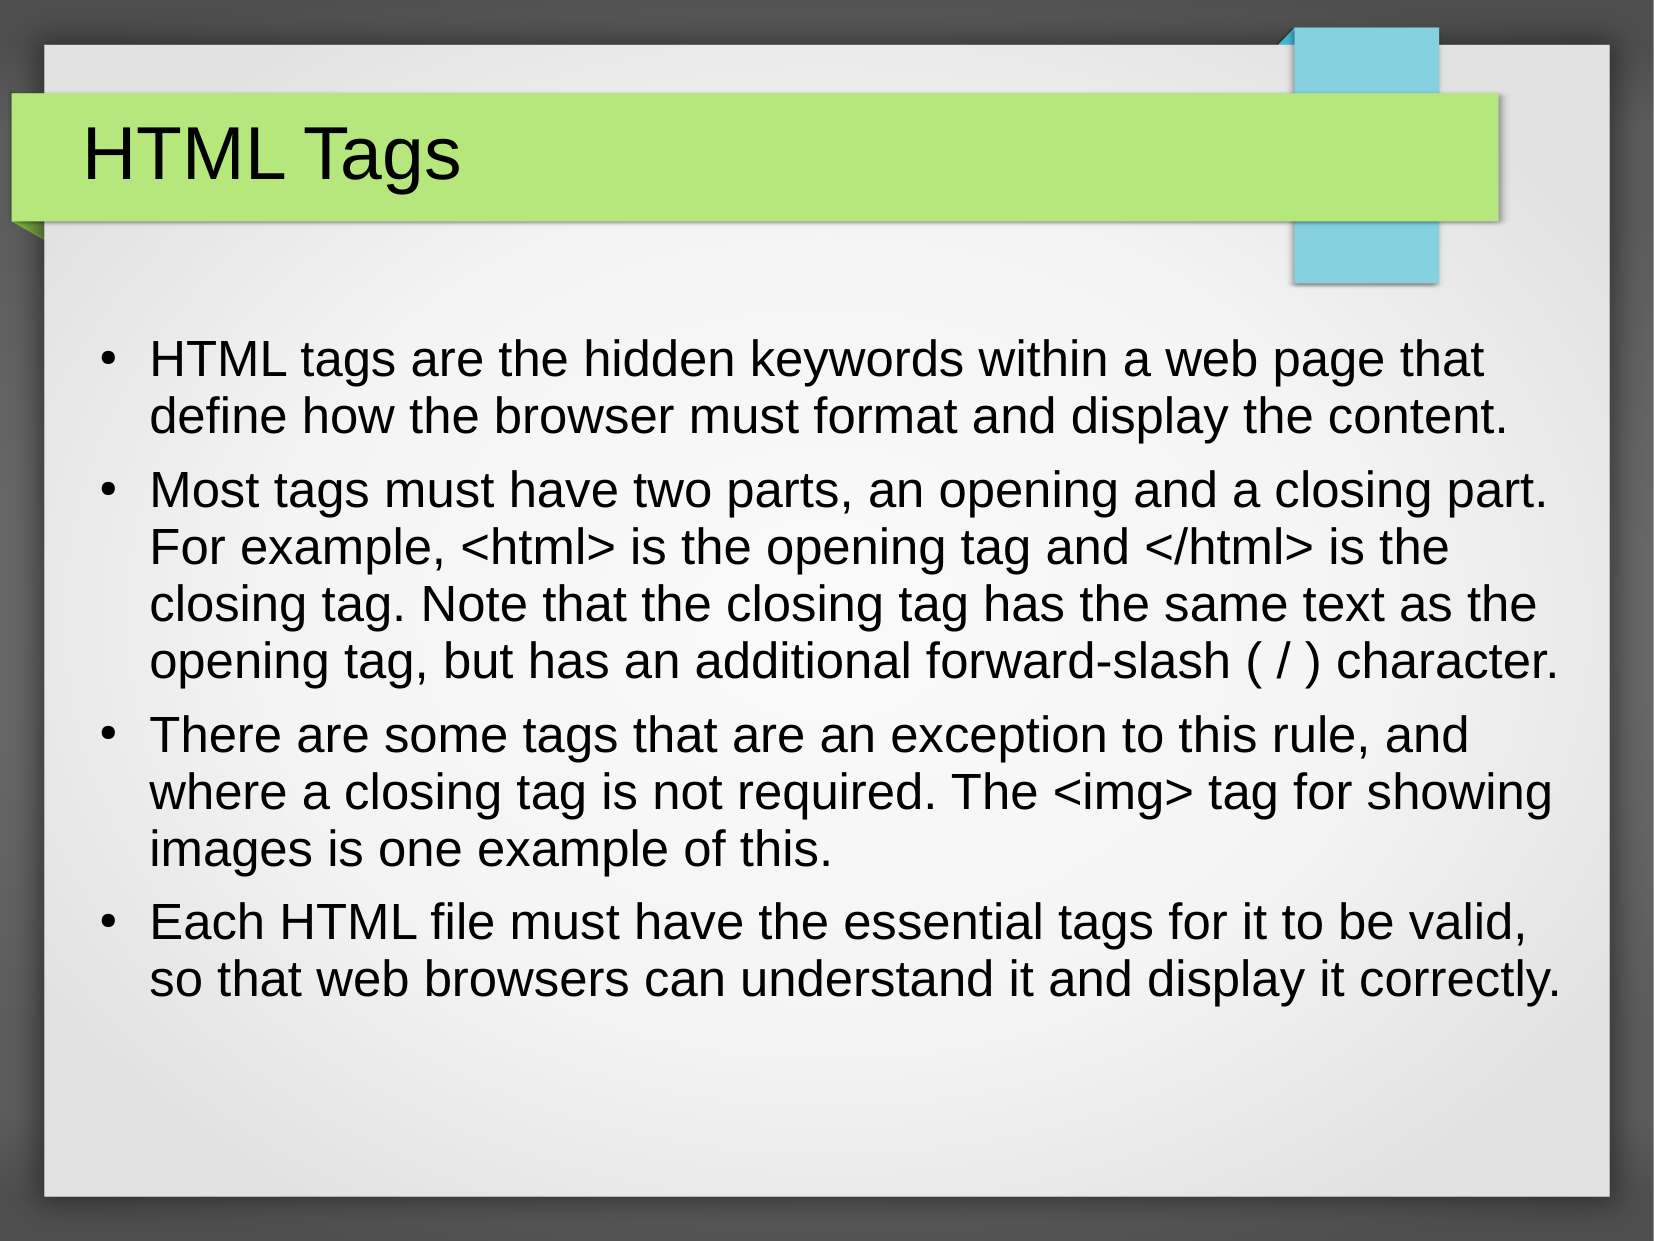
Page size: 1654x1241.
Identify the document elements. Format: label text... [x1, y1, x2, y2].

picture [0, 0, 1654, 1241]
list HTML tags are the hidden keywords within a web page that define how the browser must format and display the content. Most tags must have two parts, an opening and a closing part. For example, <html> is the opening tag and </html> is the closing tag. Note that the closing tag has the same text as the opening tag, but has an additional forward-slash ( / ) character. There are some tags that are an exception to this rule, and where a closing tag is not required. The <img> tag for showing images is one example of this. Each HTML file must have the essential tags for it to be valid, so that web browsers can understand it and display it correctly. [82, 330, 1571, 1050]
title HTML Tags [82, 94, 1264, 213]
